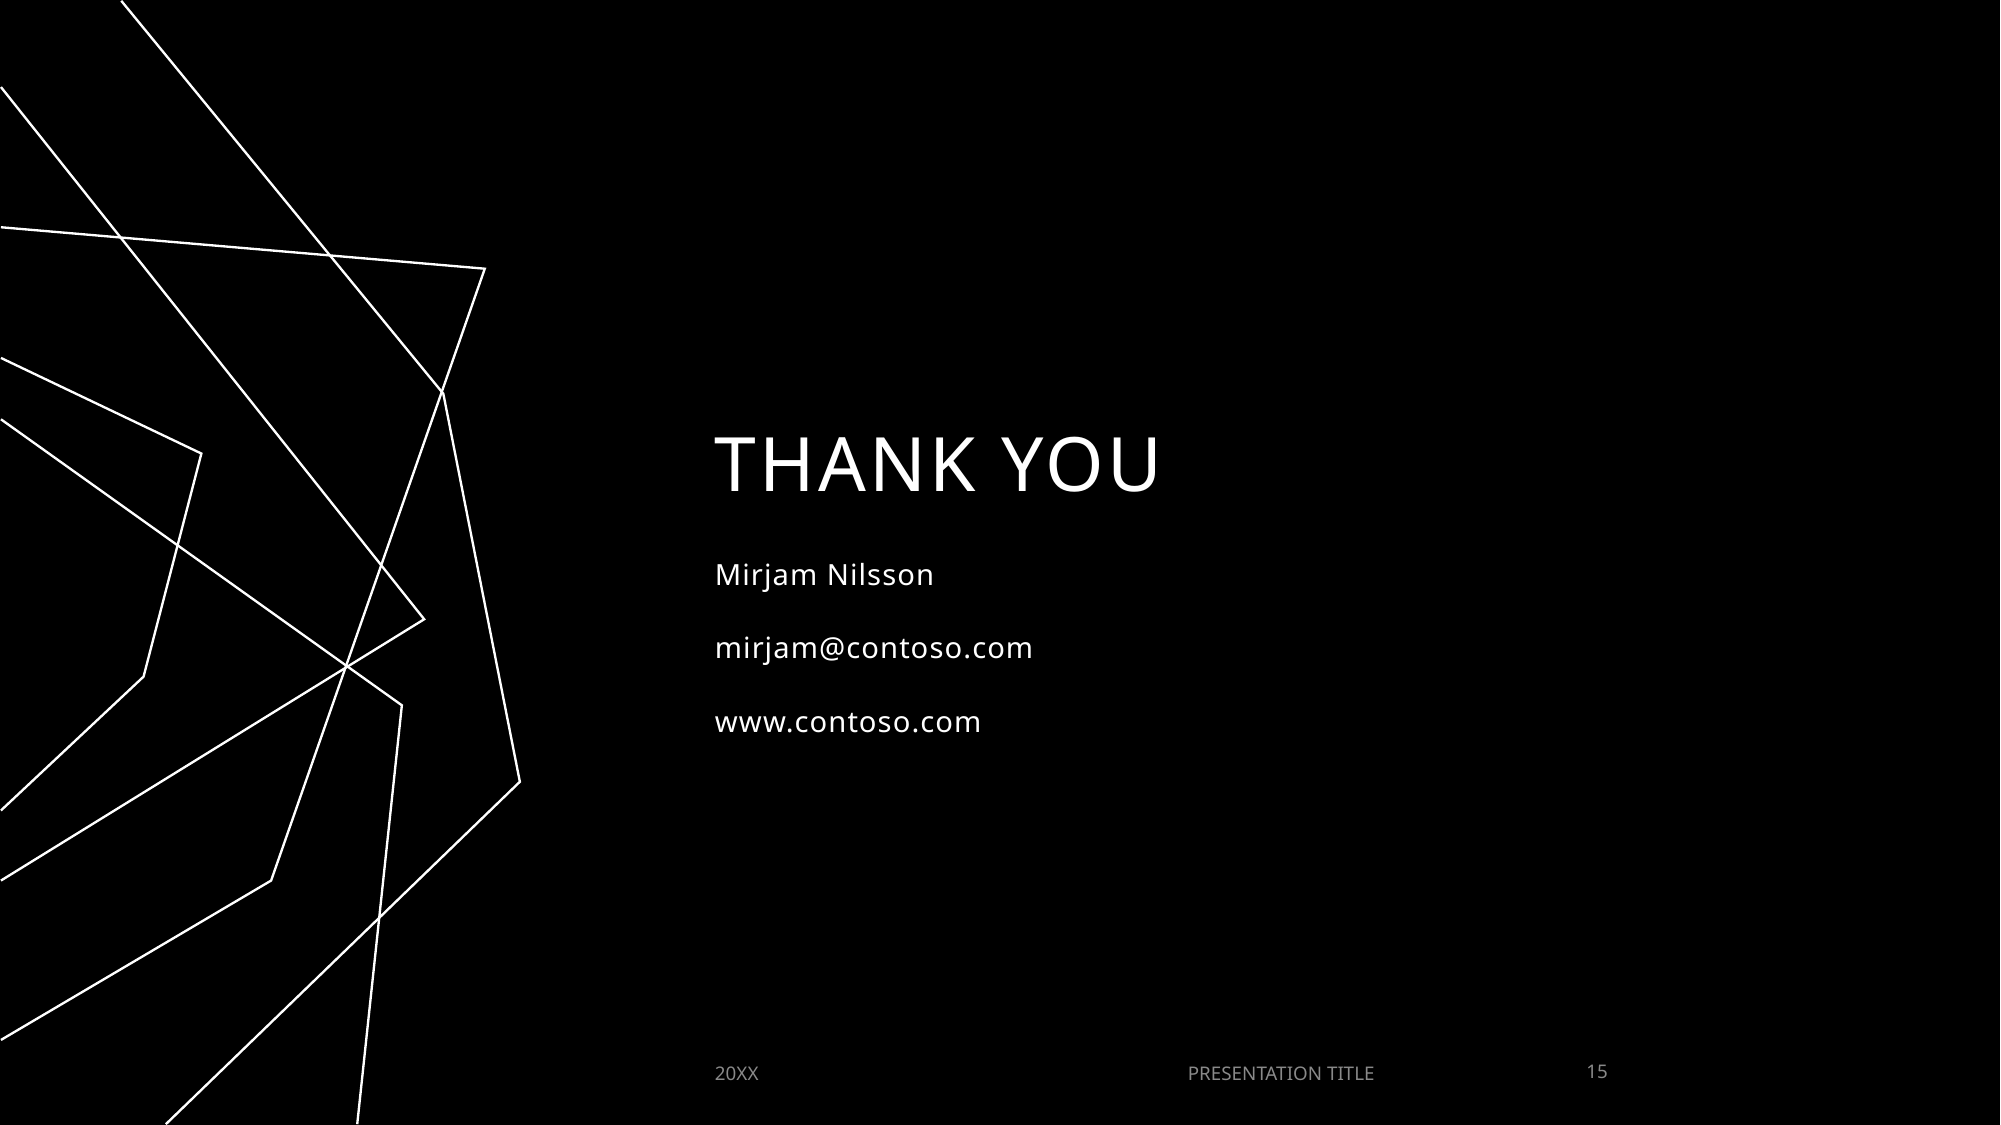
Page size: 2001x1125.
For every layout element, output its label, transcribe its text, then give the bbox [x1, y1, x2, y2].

text_box 15 [1571, 1042, 1863, 1103]
subtitle Mirjam Nilsson mirjam@contoso.com www.contoso.com [699, 531, 1386, 757]
text_box PRESENTATION TITLE [1062, 1042, 1500, 1103]
title THANK YOU [699, 265, 1386, 516]
text_box 20XX [699, 1042, 992, 1103]
